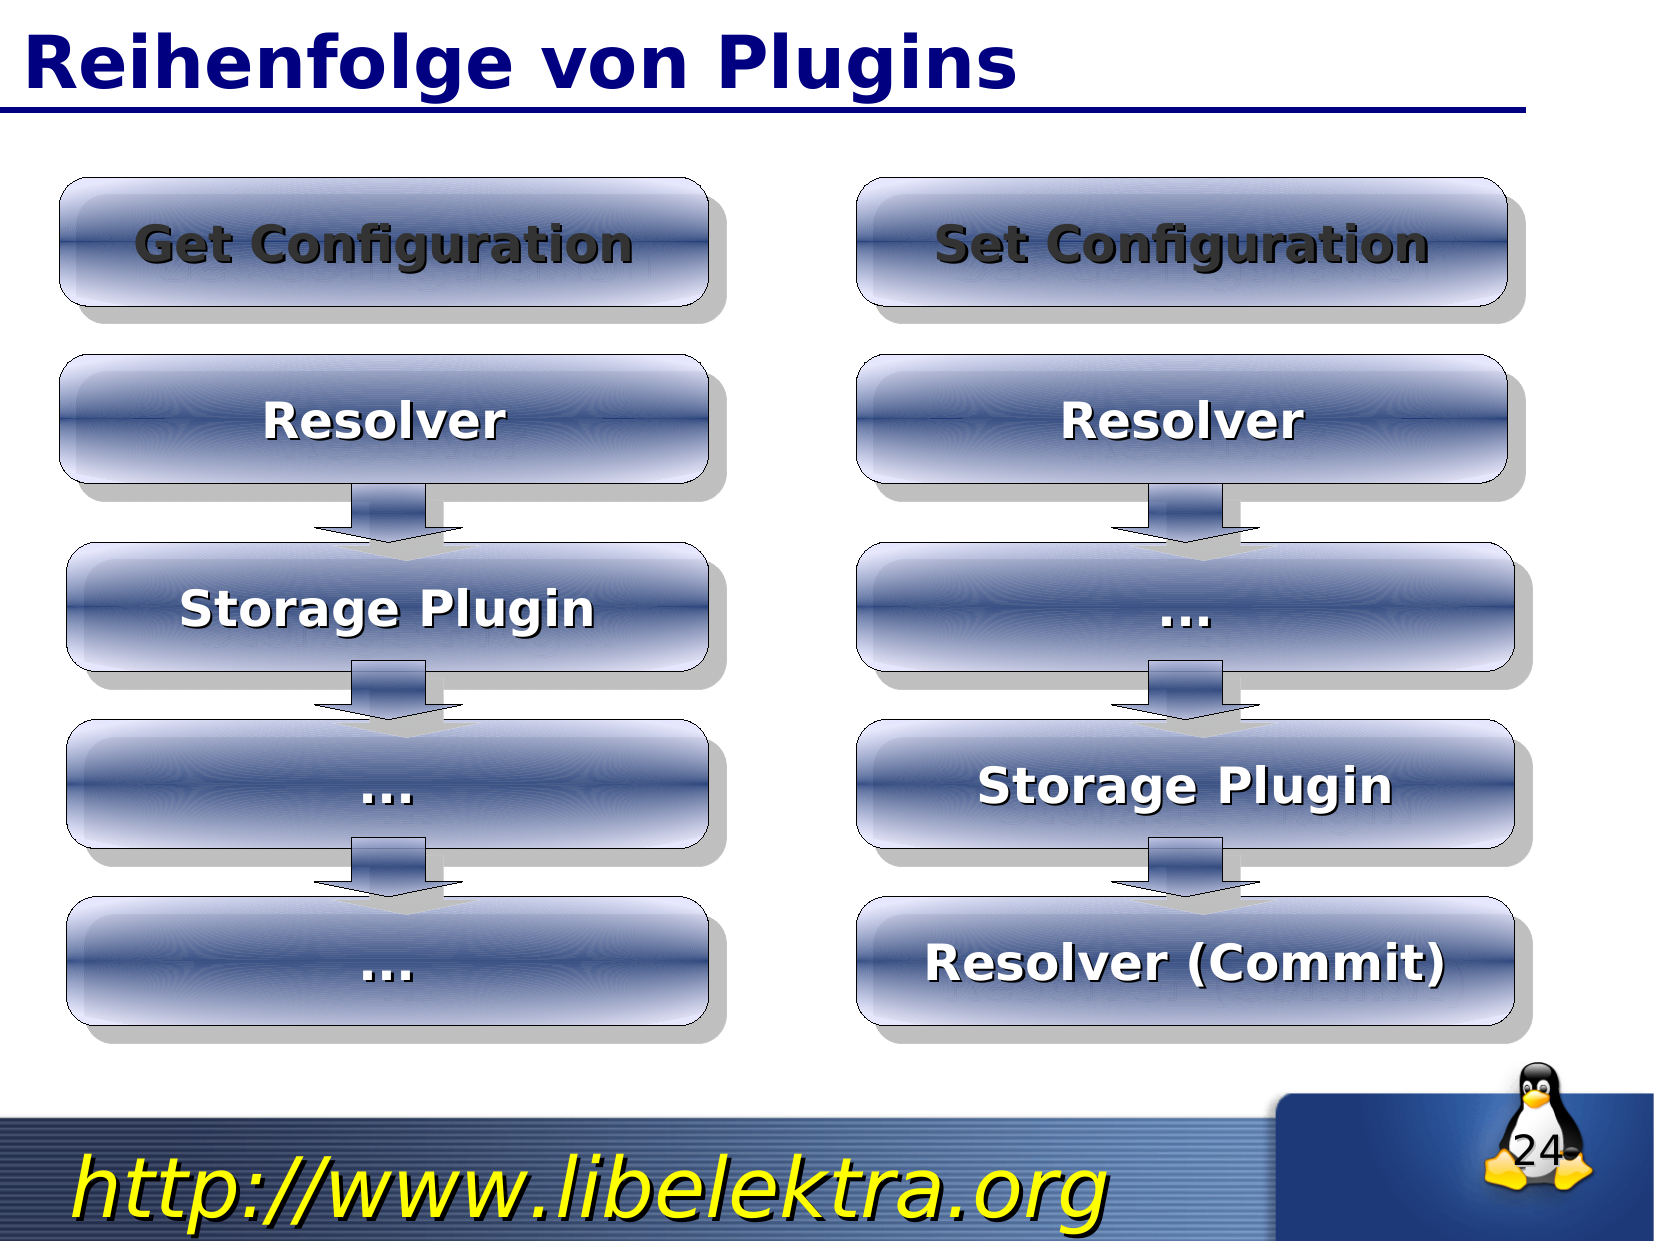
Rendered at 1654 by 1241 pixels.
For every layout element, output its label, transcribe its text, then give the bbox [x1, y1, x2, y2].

text_box Resolver (Commit) [856, 896, 1515, 1026]
text_box Resolver [59, 354, 709, 484]
text_box Reihenfolge von Plugins [22, 14, 1611, 111]
text_box <Nummer> [1312, 1122, 1565, 1178]
text_box ... [66, 896, 709, 1026]
text_box Storage Plugin [66, 542, 709, 672]
text_box Get Configuration [59, 177, 709, 307]
text_box [314, 483, 463, 543]
text_box [1111, 483, 1260, 543]
text_box [1111, 660, 1260, 720]
text_box Storage Plugin [856, 719, 1515, 849]
text_box Resolver [856, 354, 1508, 484]
text_box [314, 660, 463, 720]
text_box [1111, 837, 1260, 897]
text_box Set Configuration [856, 177, 1508, 307]
text_box ... [856, 542, 1515, 672]
text_box ... [66, 719, 709, 849]
text_box [314, 837, 463, 897]
picture [0, 1061, 1654, 1241]
